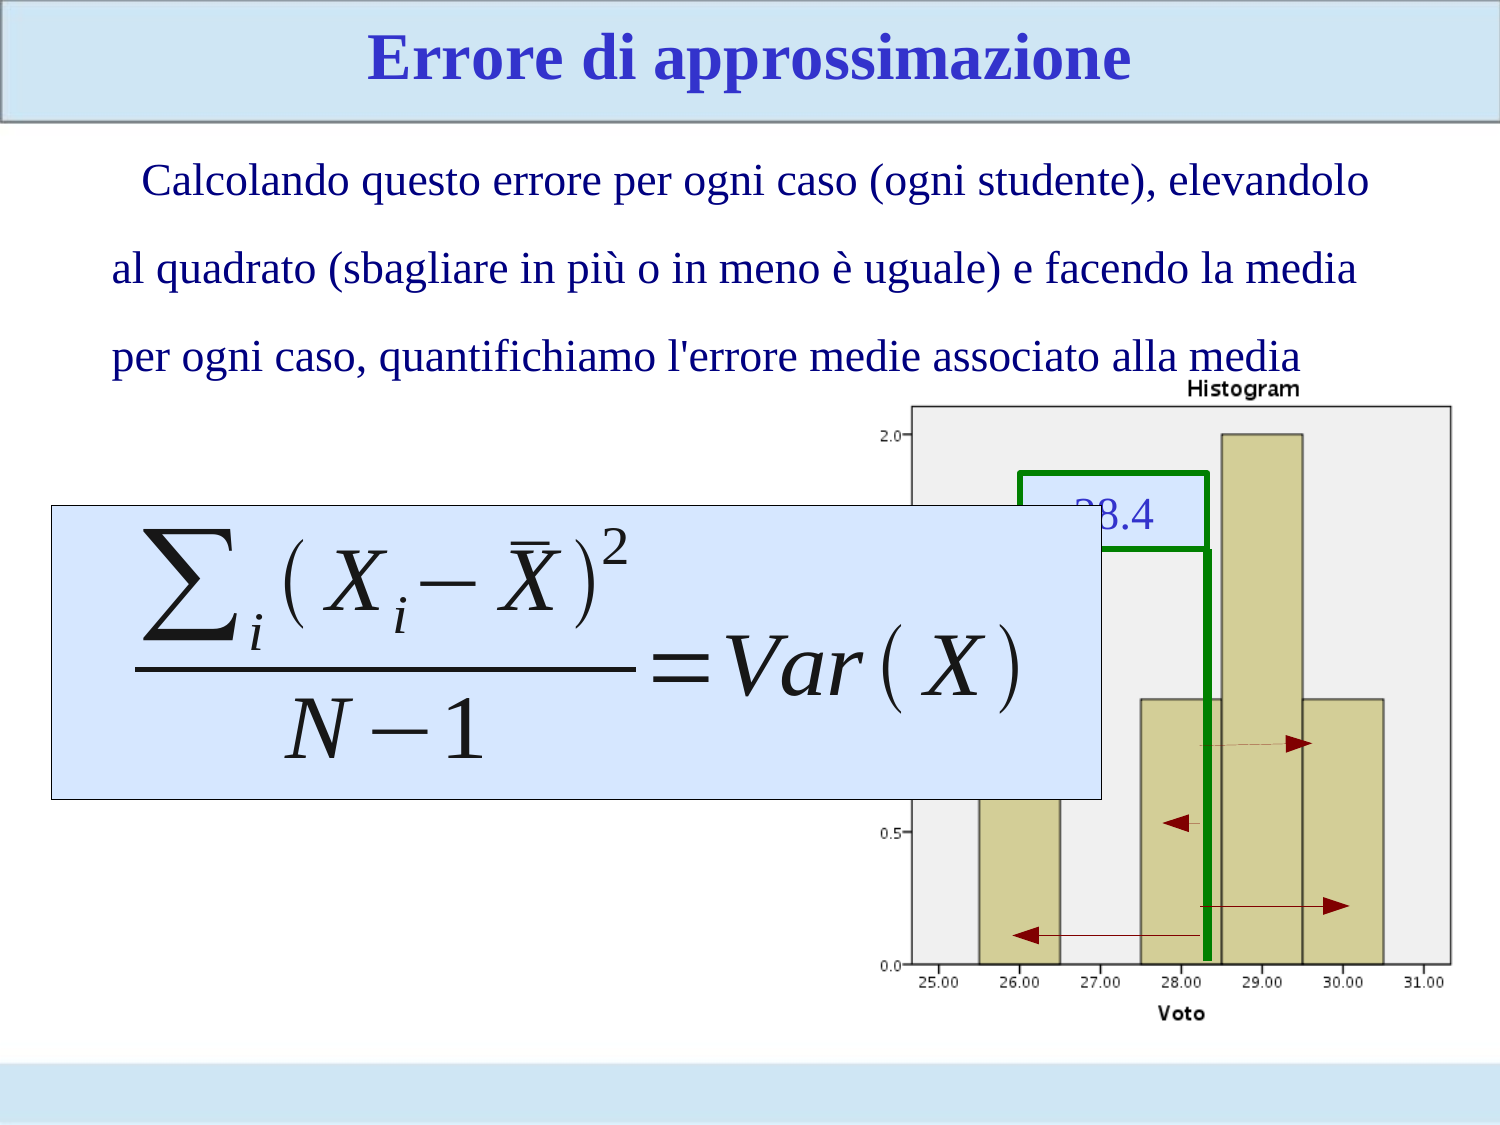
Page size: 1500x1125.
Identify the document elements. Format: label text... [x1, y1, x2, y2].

text_box 28.4 [1019, 473, 1208, 550]
picture [0, 0, 1500, 1125]
text_box [51, 505, 1102, 800]
text_box 28.4 [1103, 500, 1112, 512]
text_box Calcolando questo errore per ogni caso (ogni studente), elevandolo al quadrato (sbagliare in più o in meno è uguale) e facendo la media per ogni caso, quantifichiamo l'errore medie associato alla media [96, 108, 1426, 389]
text_box 28.4 [1102, 514, 1113, 528]
title Errore di approssimazione [112, 0, 1388, 108]
chart [105, 519, 1047, 778]
